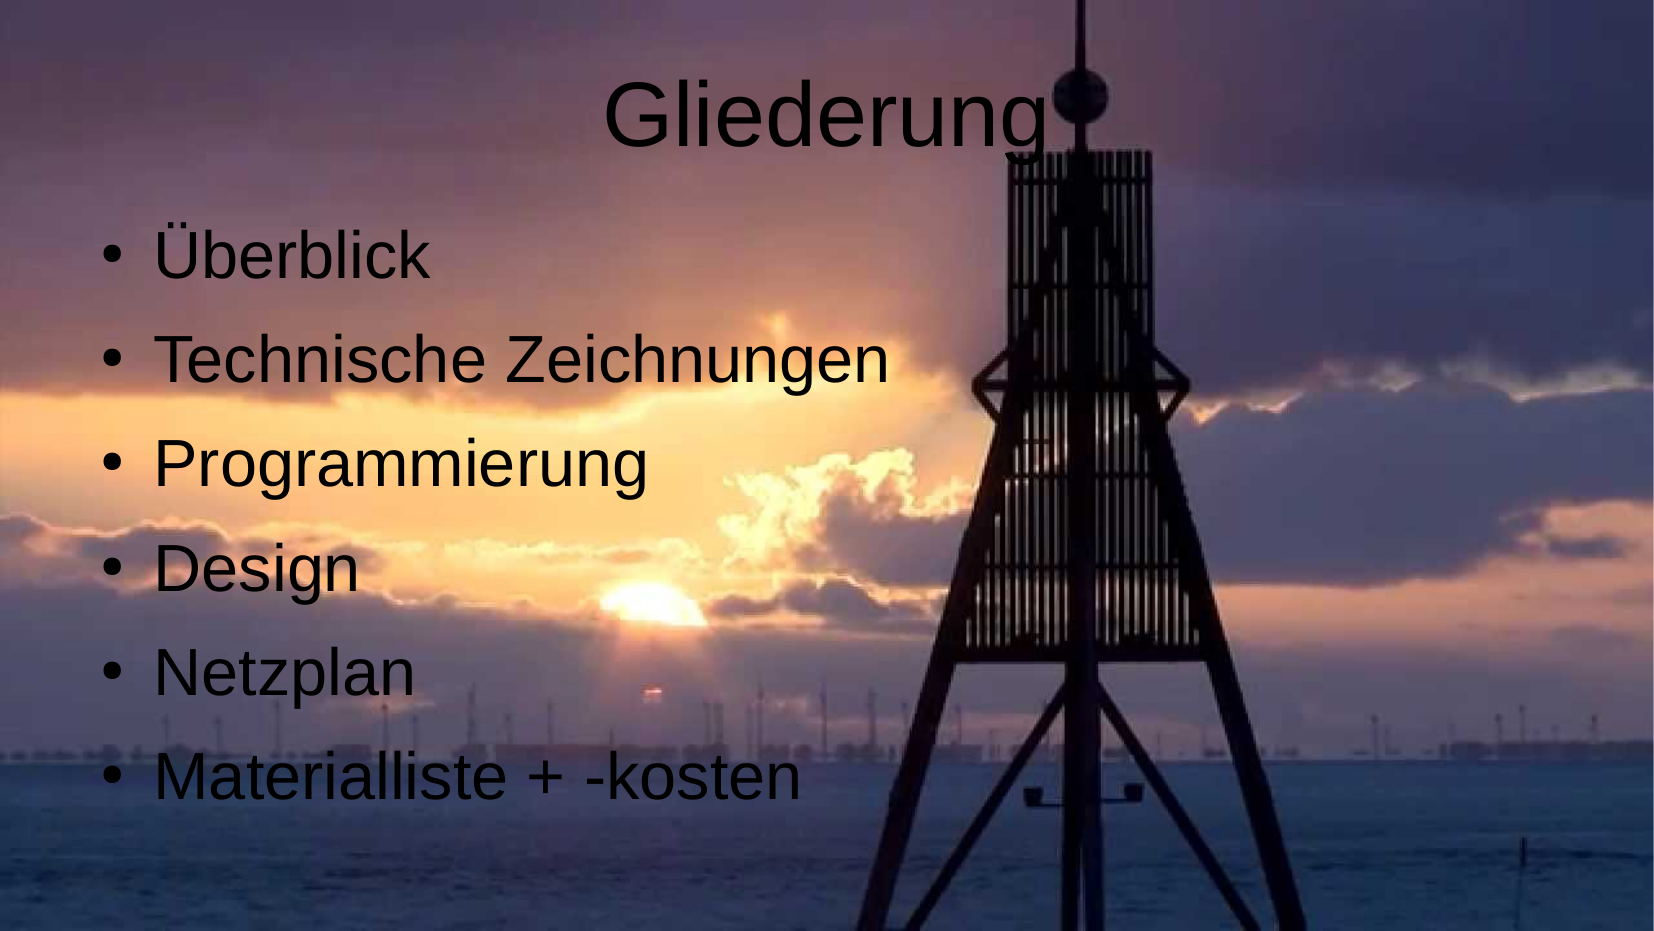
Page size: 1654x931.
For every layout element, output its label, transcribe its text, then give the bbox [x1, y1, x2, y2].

list Überblick Technische Zeichnungen Programmierung Design Netzplan Materialliste + -kosten [82, 217, 1571, 886]
title Gliederung [82, 37, 1571, 193]
picture [0, 0, 1654, 931]
